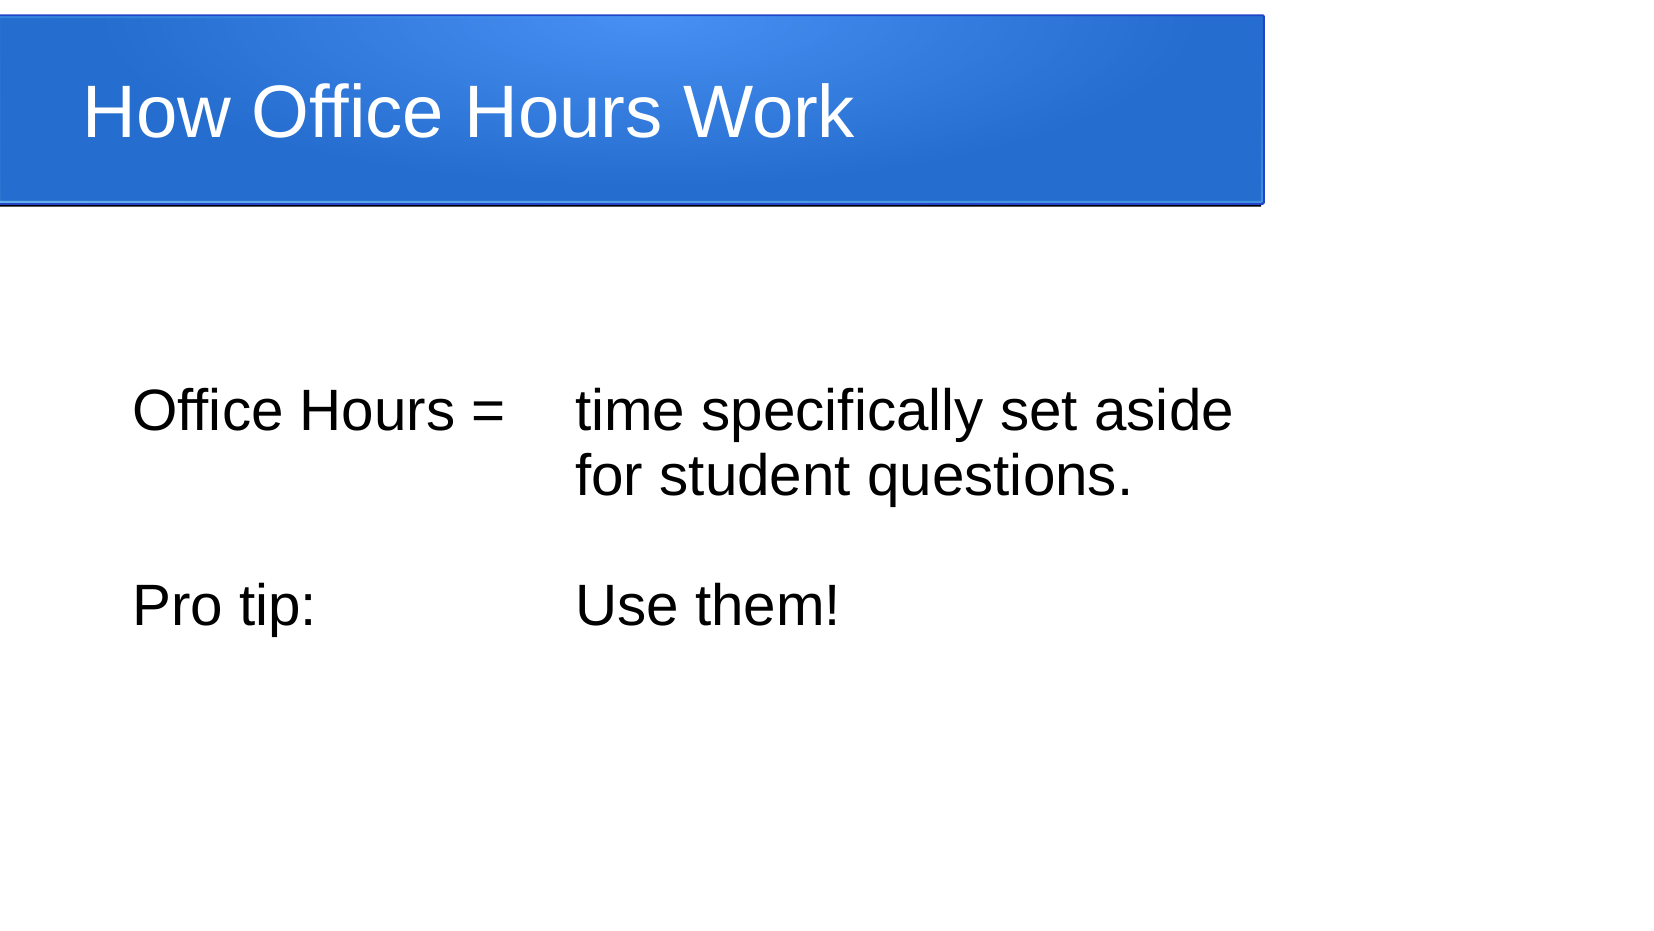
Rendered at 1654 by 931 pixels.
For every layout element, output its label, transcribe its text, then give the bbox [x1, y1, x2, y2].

title How Office Hours Work [82, 35, 1235, 189]
text_box Office Hours = time specifically set aside for student questions. Pro tip: Use them! [117, 370, 1266, 646]
